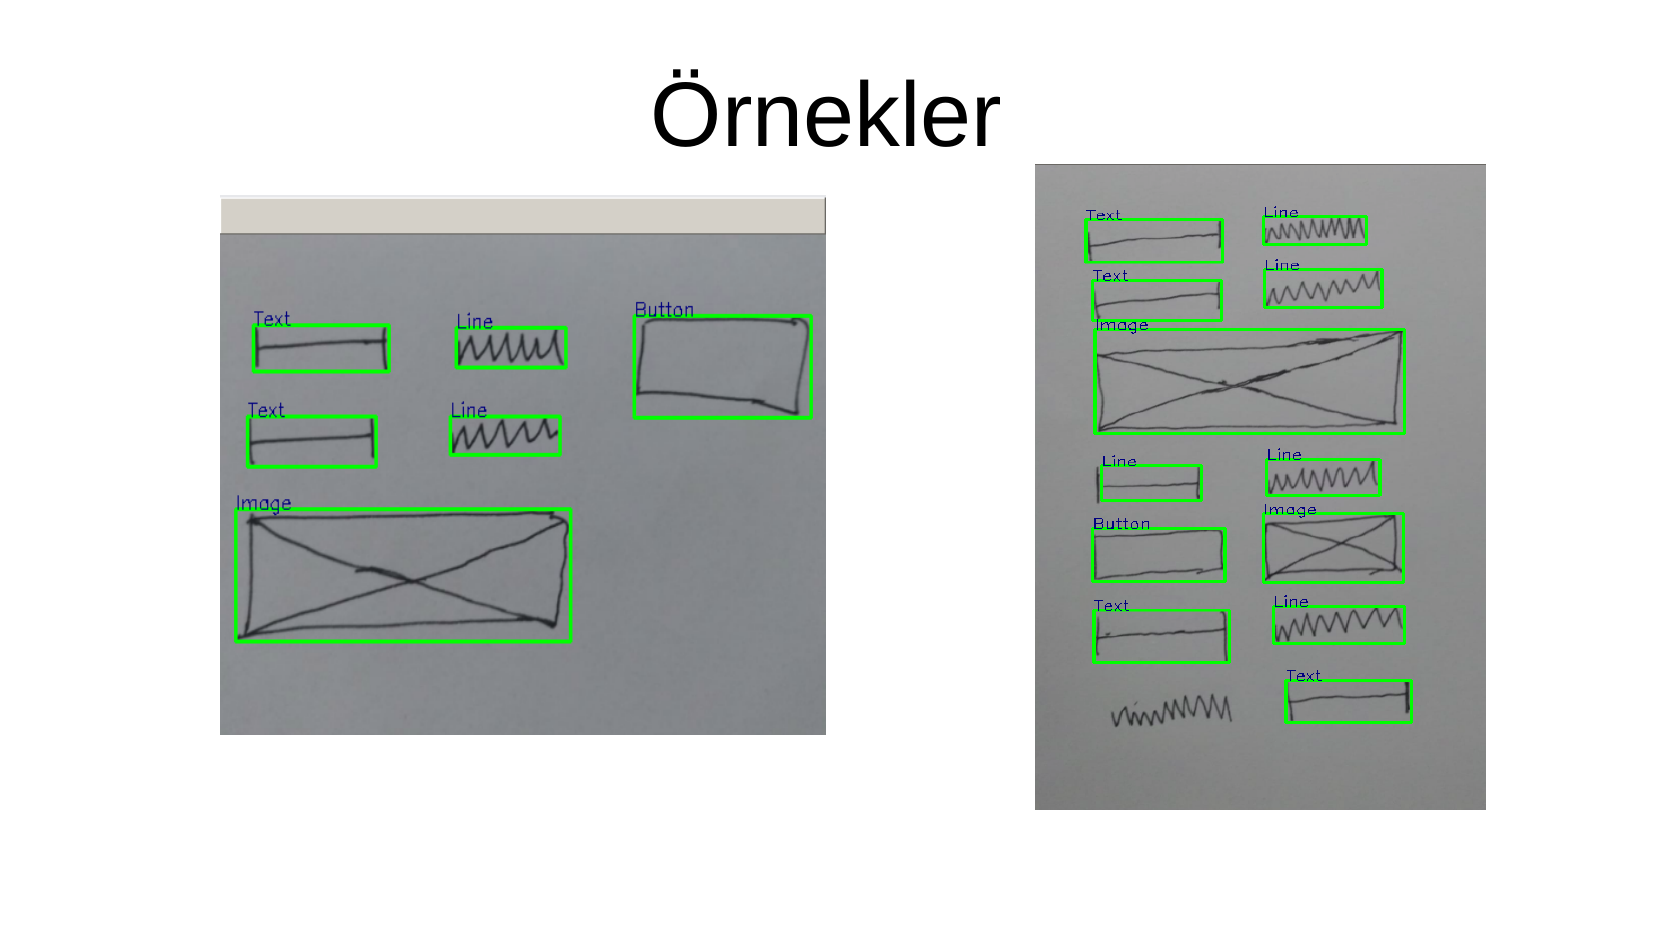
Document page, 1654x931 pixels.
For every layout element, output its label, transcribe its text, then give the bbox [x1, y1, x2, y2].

picture [1035, 164, 1486, 811]
picture [220, 195, 826, 736]
title Örnekler [82, 37, 1571, 193]
